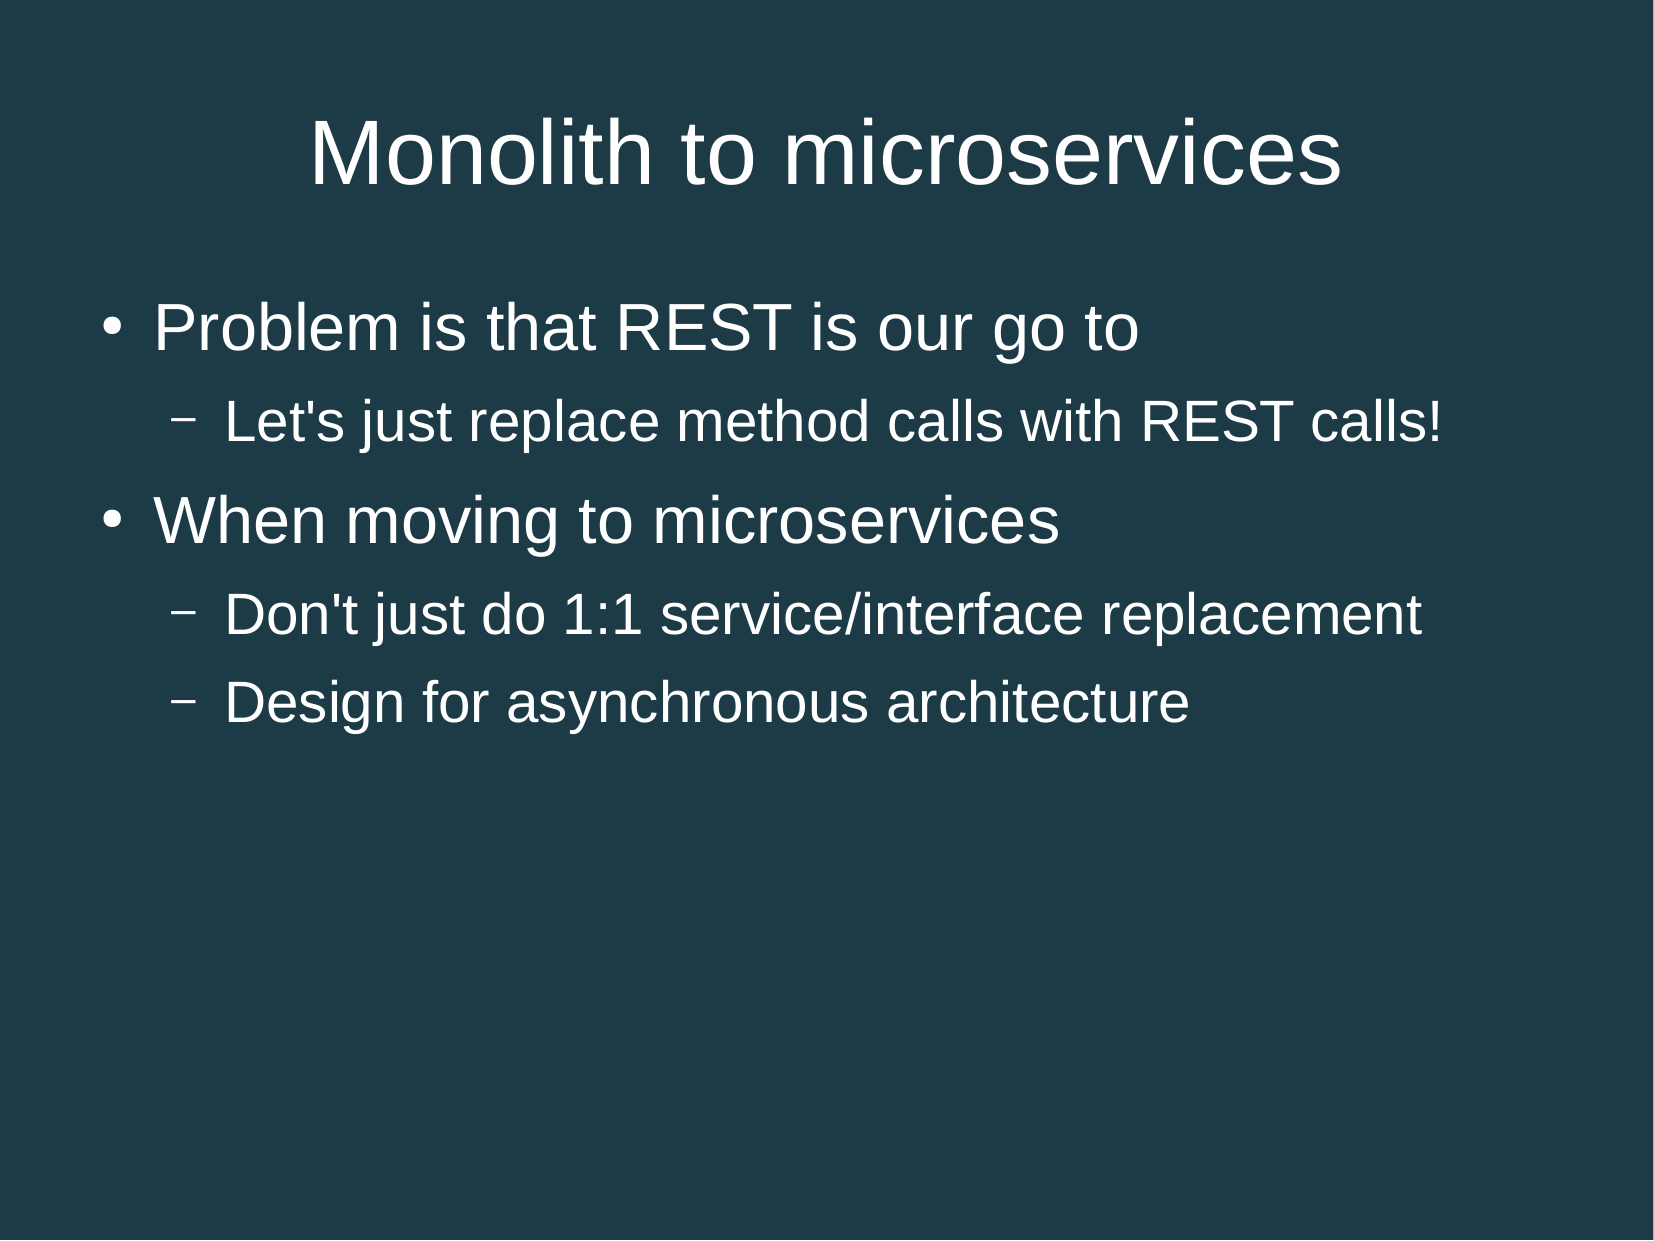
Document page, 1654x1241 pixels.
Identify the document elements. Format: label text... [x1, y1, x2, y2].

title Monolith to microservices [82, 49, 1571, 257]
list Problem is that REST is our go to Let's just replace method calls with REST calls! When moving to microservices Don't just do 1:1 service/interface replacement Design for asynchronous architecture [82, 290, 1571, 1010]
